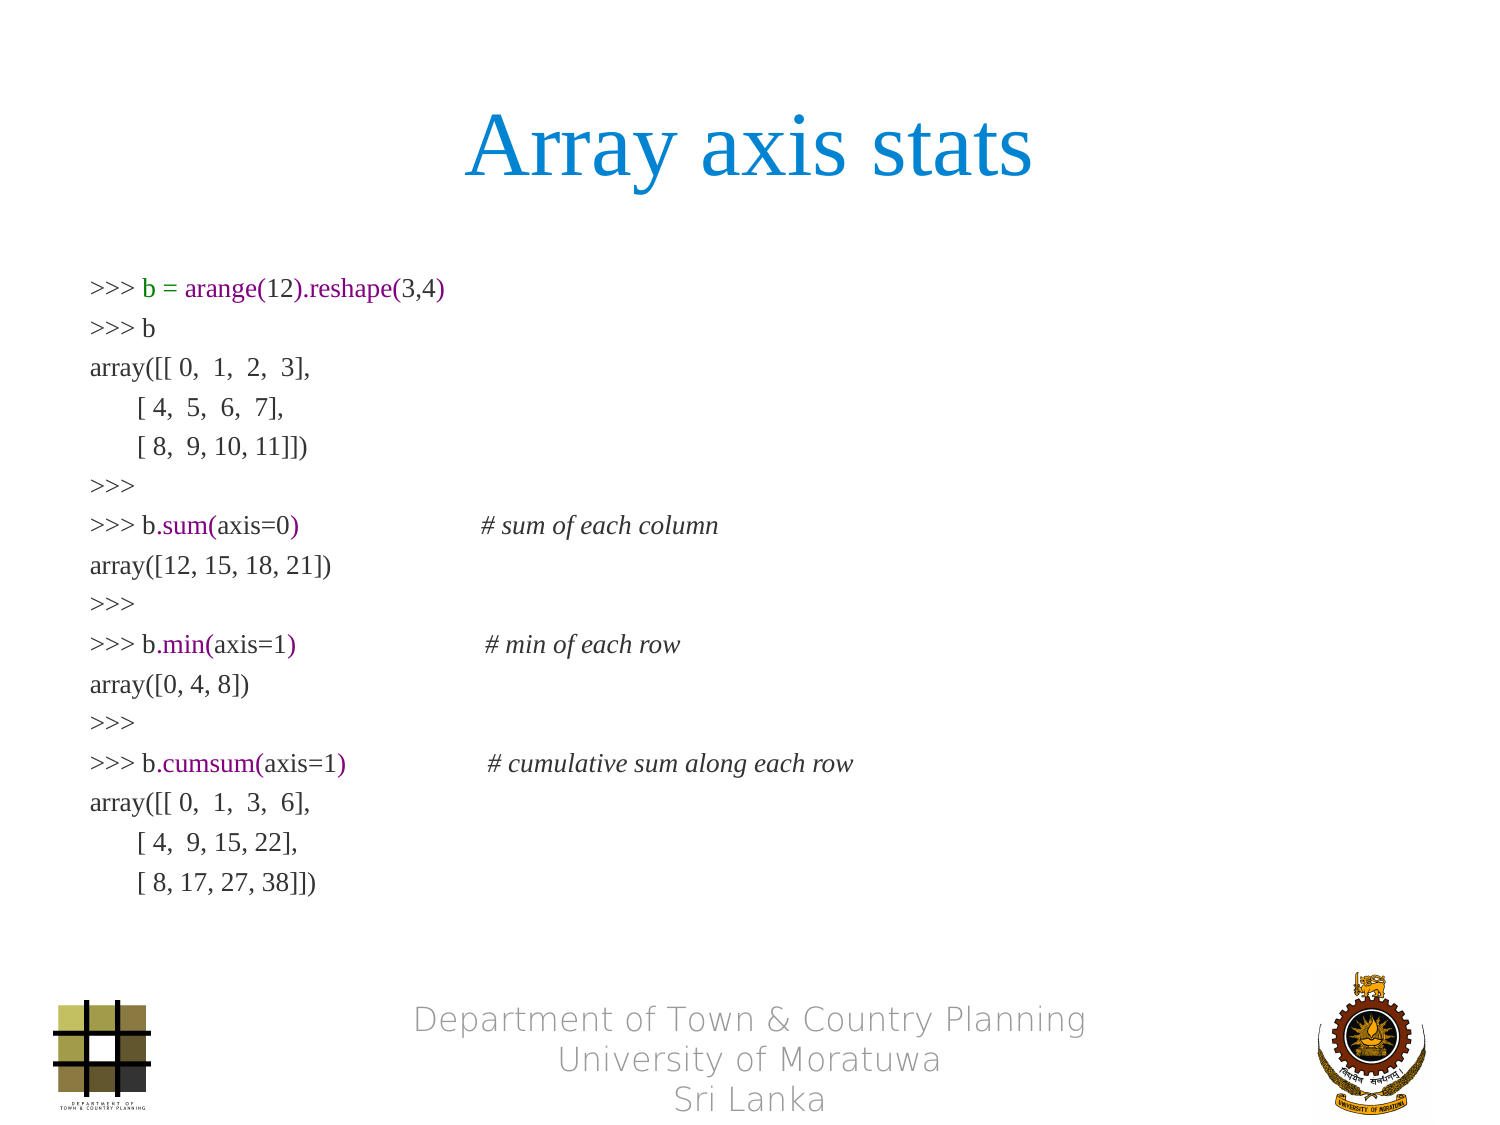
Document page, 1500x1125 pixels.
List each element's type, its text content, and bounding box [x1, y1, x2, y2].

title Array axis stats [75, 45, 1426, 233]
list >>> b = arange(12).reshape(3,4) >>> b array([[ 0, 1, 2, 3], [ 4, 5, 6, 7], [ 8, 9, 10, 11]]) >>> >>> b.sum(axis=0) # sum of each column array([12, 15, 18, 21]) >>> >>> b.min(axis=1) # min of each row array([0, 4, 8]) >>> >>> b.cumsum(axis=1) # cumulative sum along each row array([[ 0, 1, 3, 6], [ 4, 9, 15, 22], [ 8, 17, 27, 38]]) [75, 262, 1426, 916]
picture [53, 1000, 151, 1110]
picture [1312, 966, 1435, 1125]
